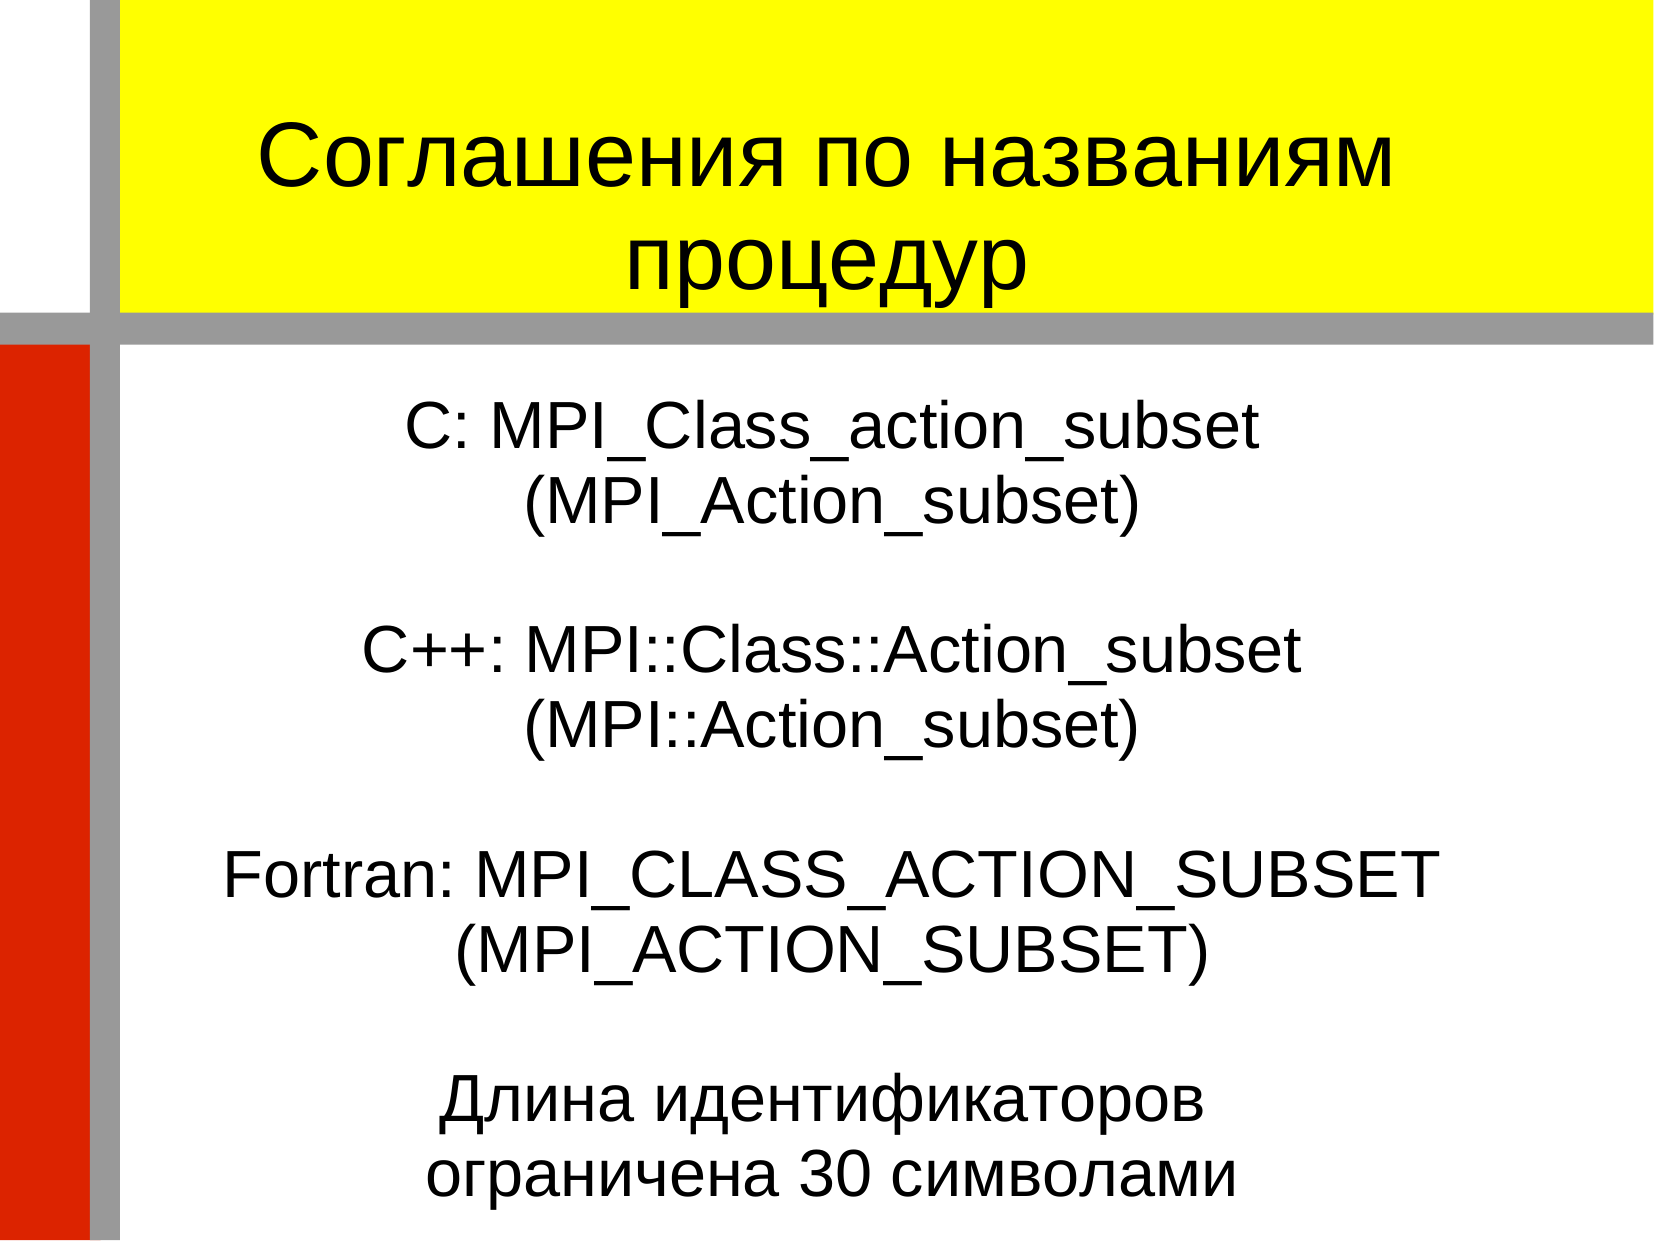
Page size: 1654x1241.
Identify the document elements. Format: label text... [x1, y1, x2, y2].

subtitle C: MPI_Class_action_subset (MPI_Action_subset) C++: MPI::Class::Action_subset (MPI::Action_subset) Fortran: MPI_CLASS_ACTION_SUBSET (MPI_ACTION_SUBSET) Длина идентификаторов ограничена 30 символами [126, 346, 1539, 1241]
title Соглашения по названиям процедур [121, 102, 1534, 311]
